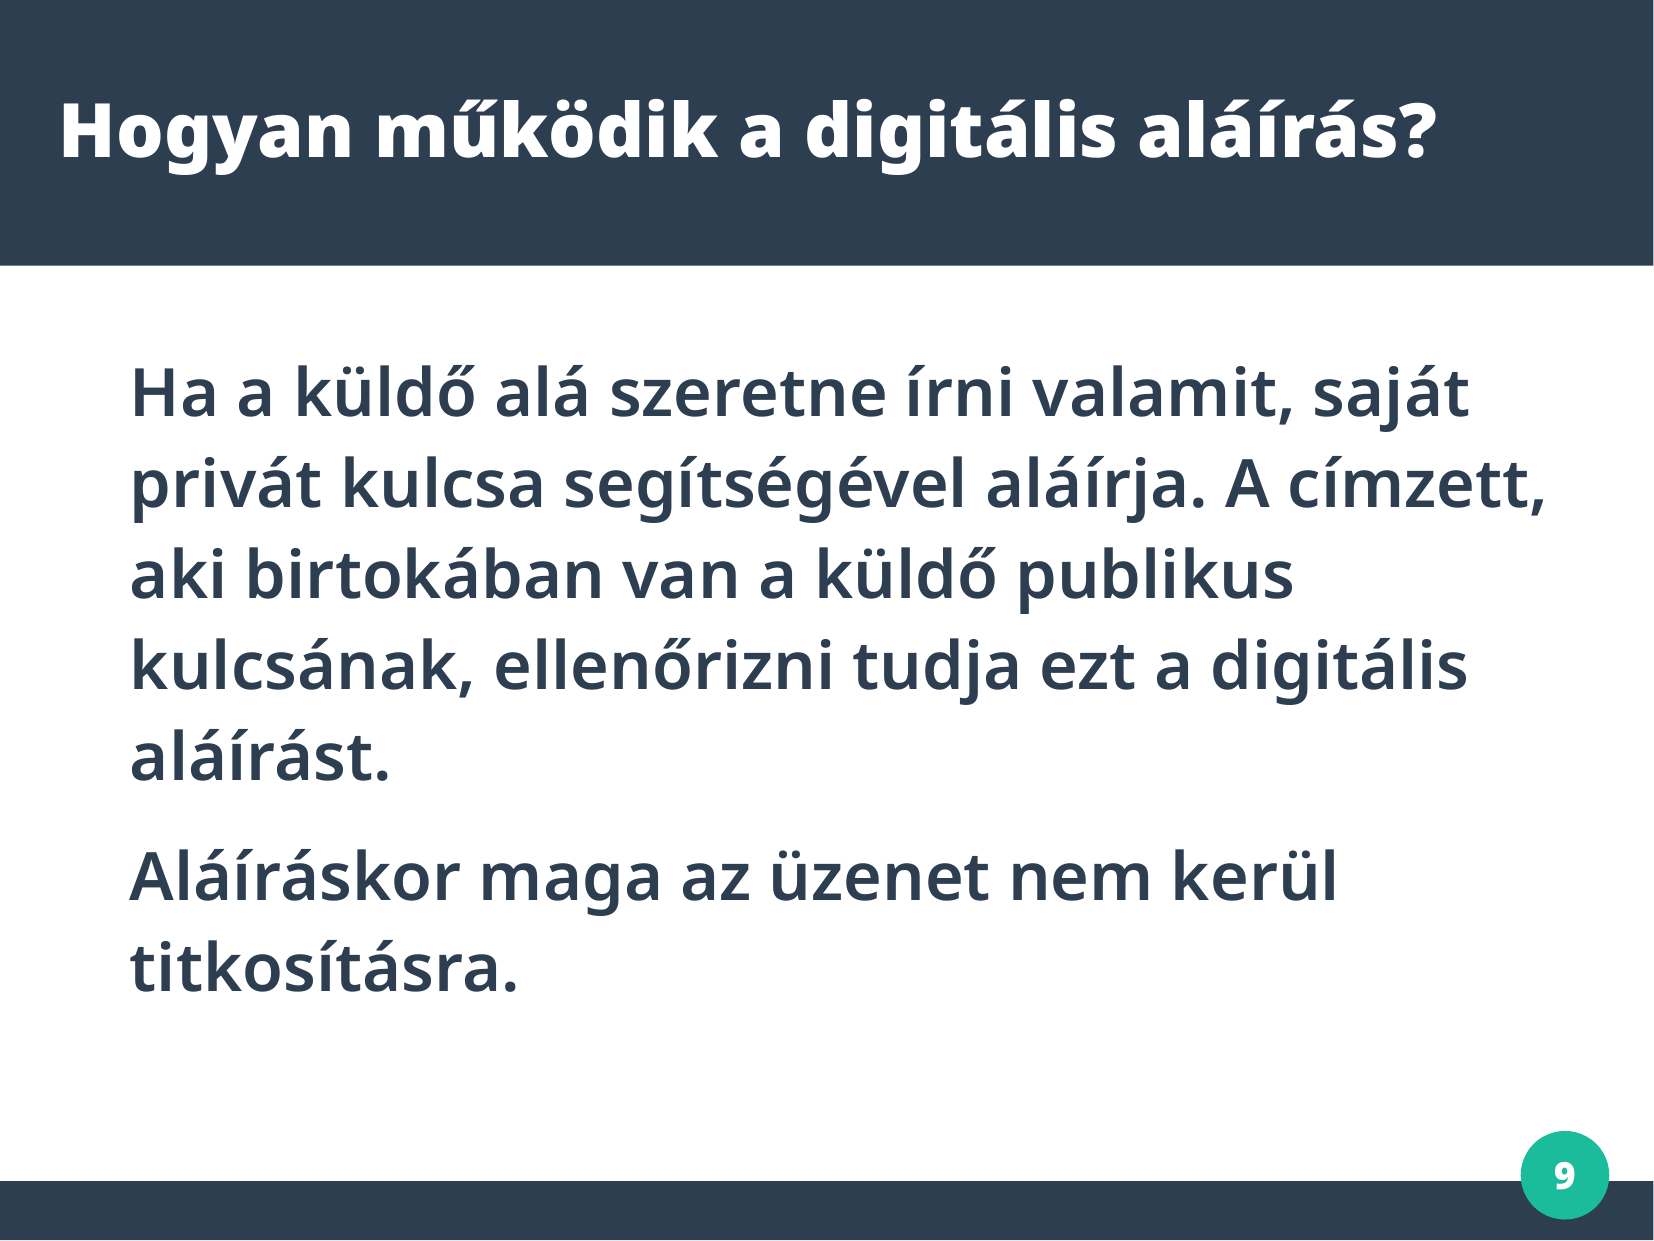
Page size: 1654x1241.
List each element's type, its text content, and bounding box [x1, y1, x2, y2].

list Ha a küldő alá szeretne írni valamit, saját privát kulcsa segítségével aláírja. A címzett, aki birtokában van a küldő publikus kulcsának, ellenőrizni tudja ezt a digitális aláírást. Aláíráskor maga az üzenet nem kerül titkosításra. [59, 324, 1595, 1152]
title Hogyan működik a digitális aláírás? [59, 49, 1595, 207]
